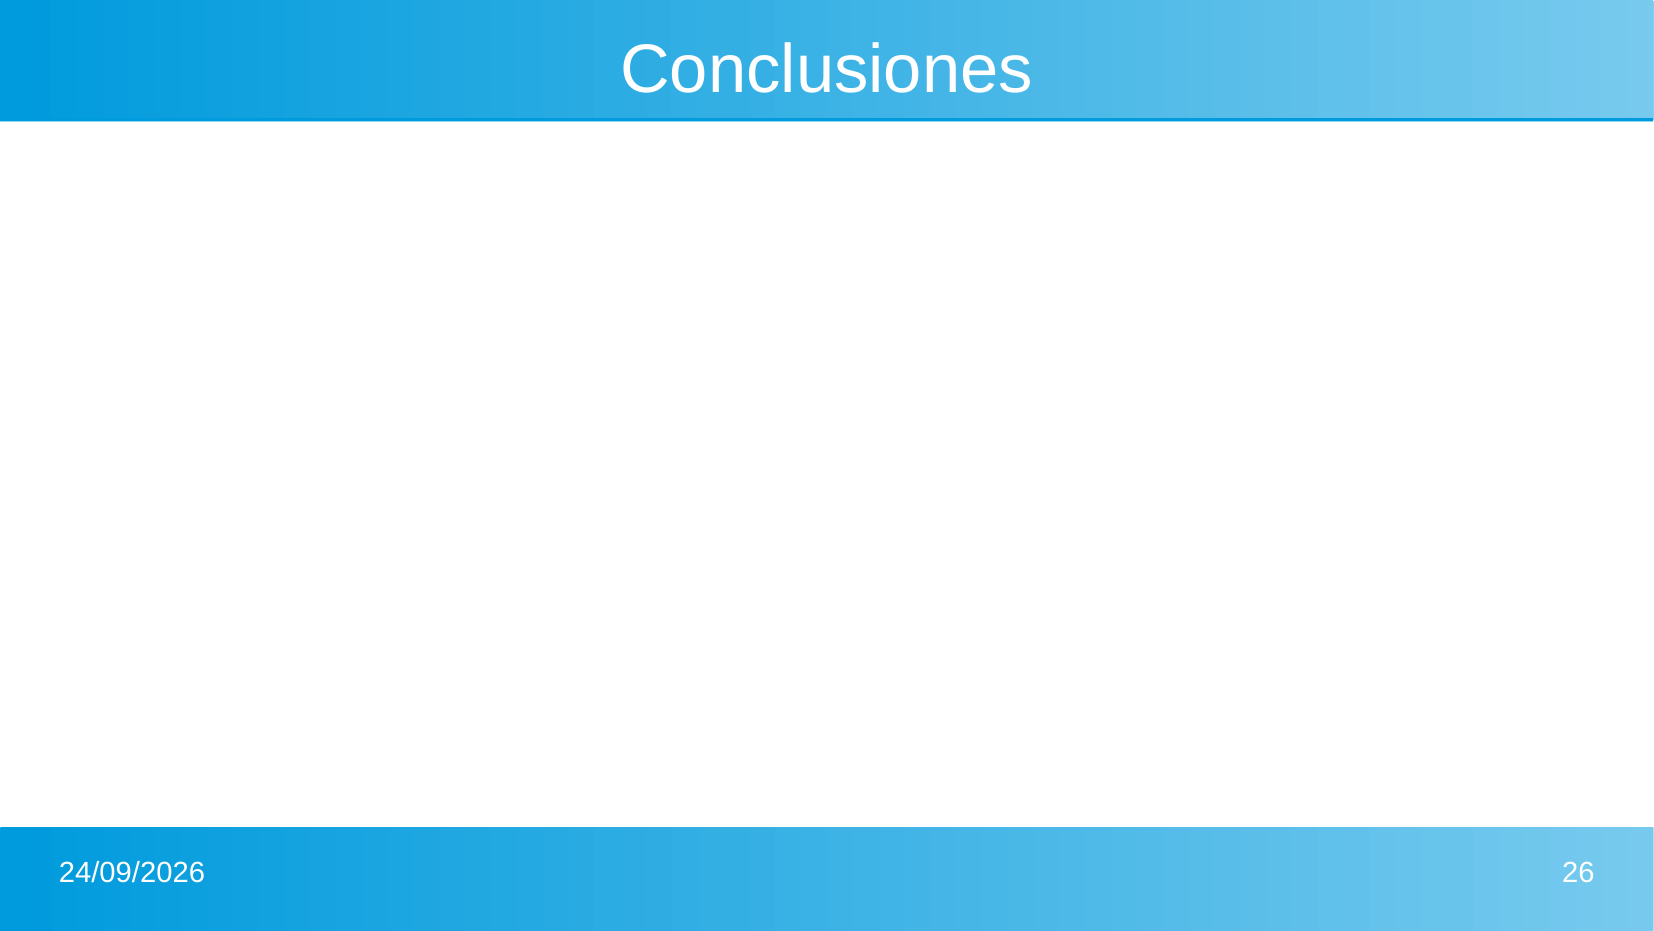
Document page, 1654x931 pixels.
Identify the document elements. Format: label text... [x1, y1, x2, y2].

title Conclusiones [59, 29, 1595, 108]
